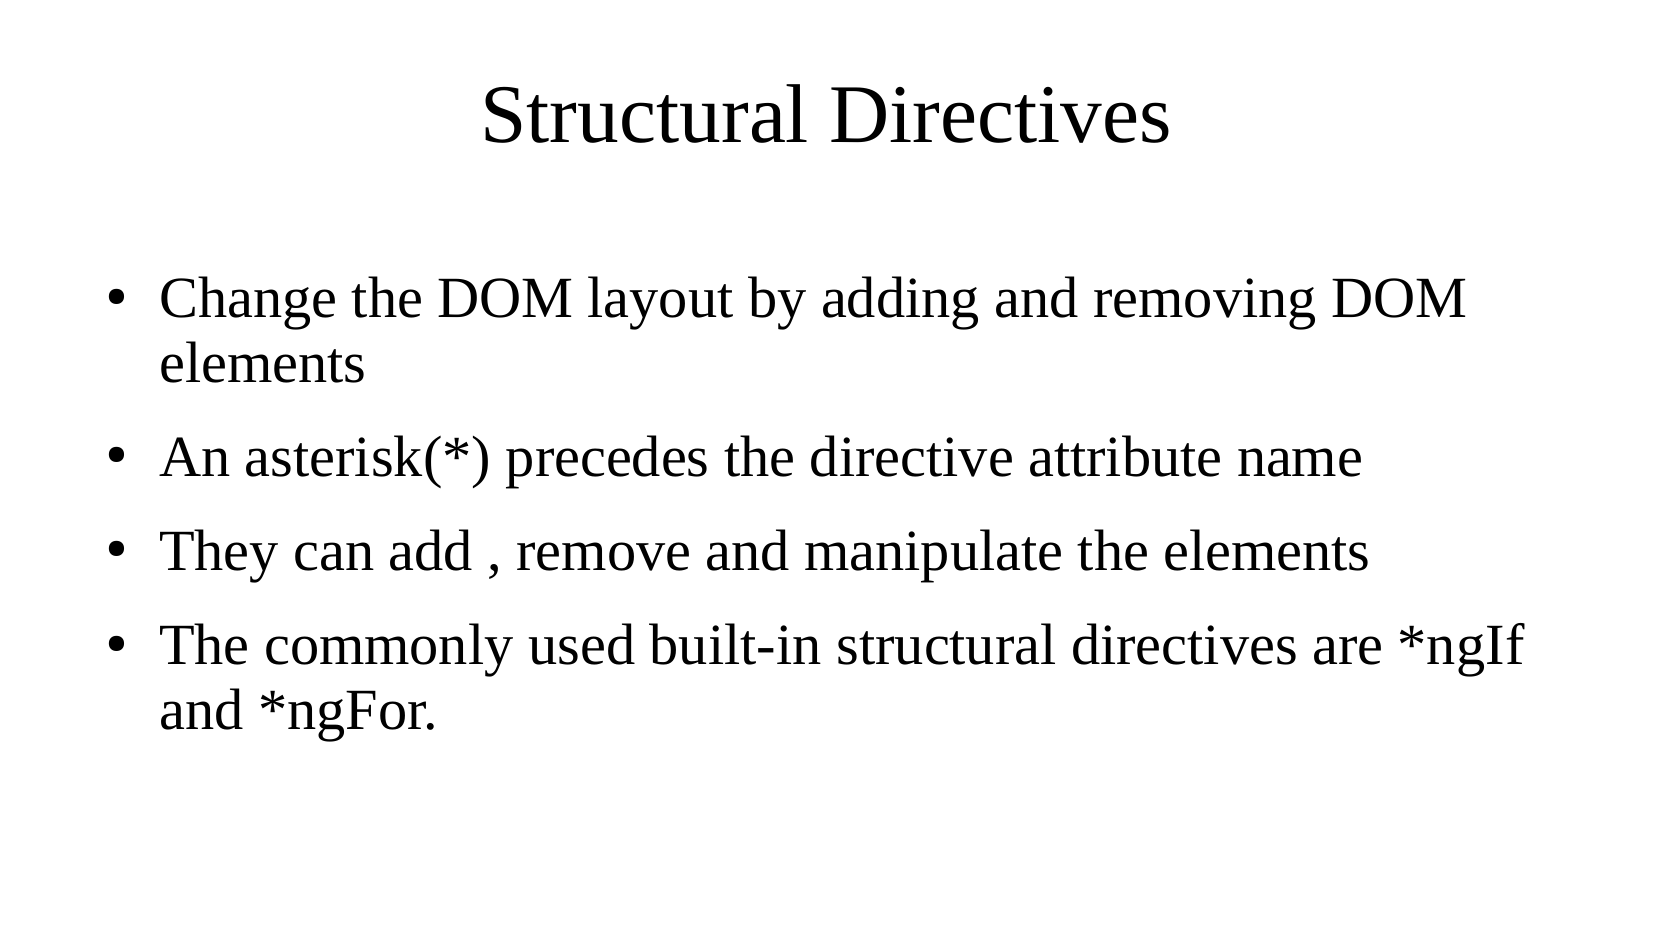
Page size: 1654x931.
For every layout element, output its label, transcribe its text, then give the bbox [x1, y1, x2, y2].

title Structural Directives [82, 37, 1571, 193]
list Change the DOM layout by adding and removing DOM elements An asterisk(*) precedes the directive attribute name They can add , remove and manipulate the elements The commonly used built-in structural directives are *ngIf and *ngFor. [88, 265, 1577, 806]
